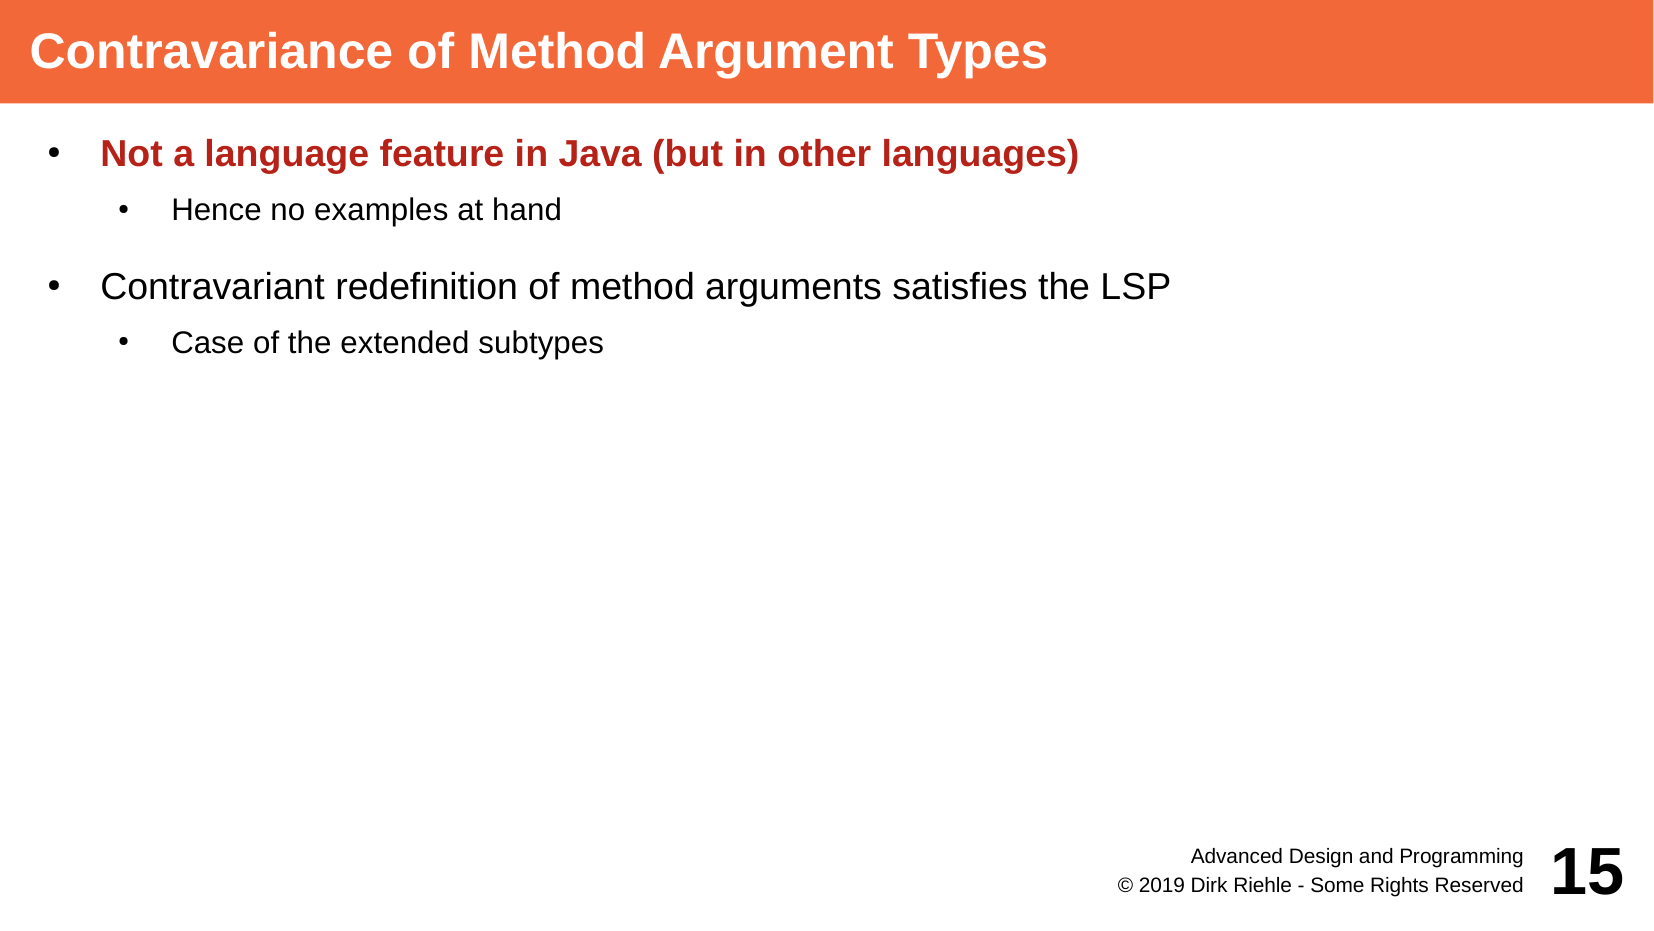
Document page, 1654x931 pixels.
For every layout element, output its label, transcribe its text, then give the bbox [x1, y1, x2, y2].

title Contravariance of Method Argument Types [0, 0, 1654, 104]
list Not a language feature in Java (but in other languages) Hence no examples at hand Contravariant redefinition of method arguments satisfies the LSP Case of the extended subtypes [29, 132, 1625, 813]
